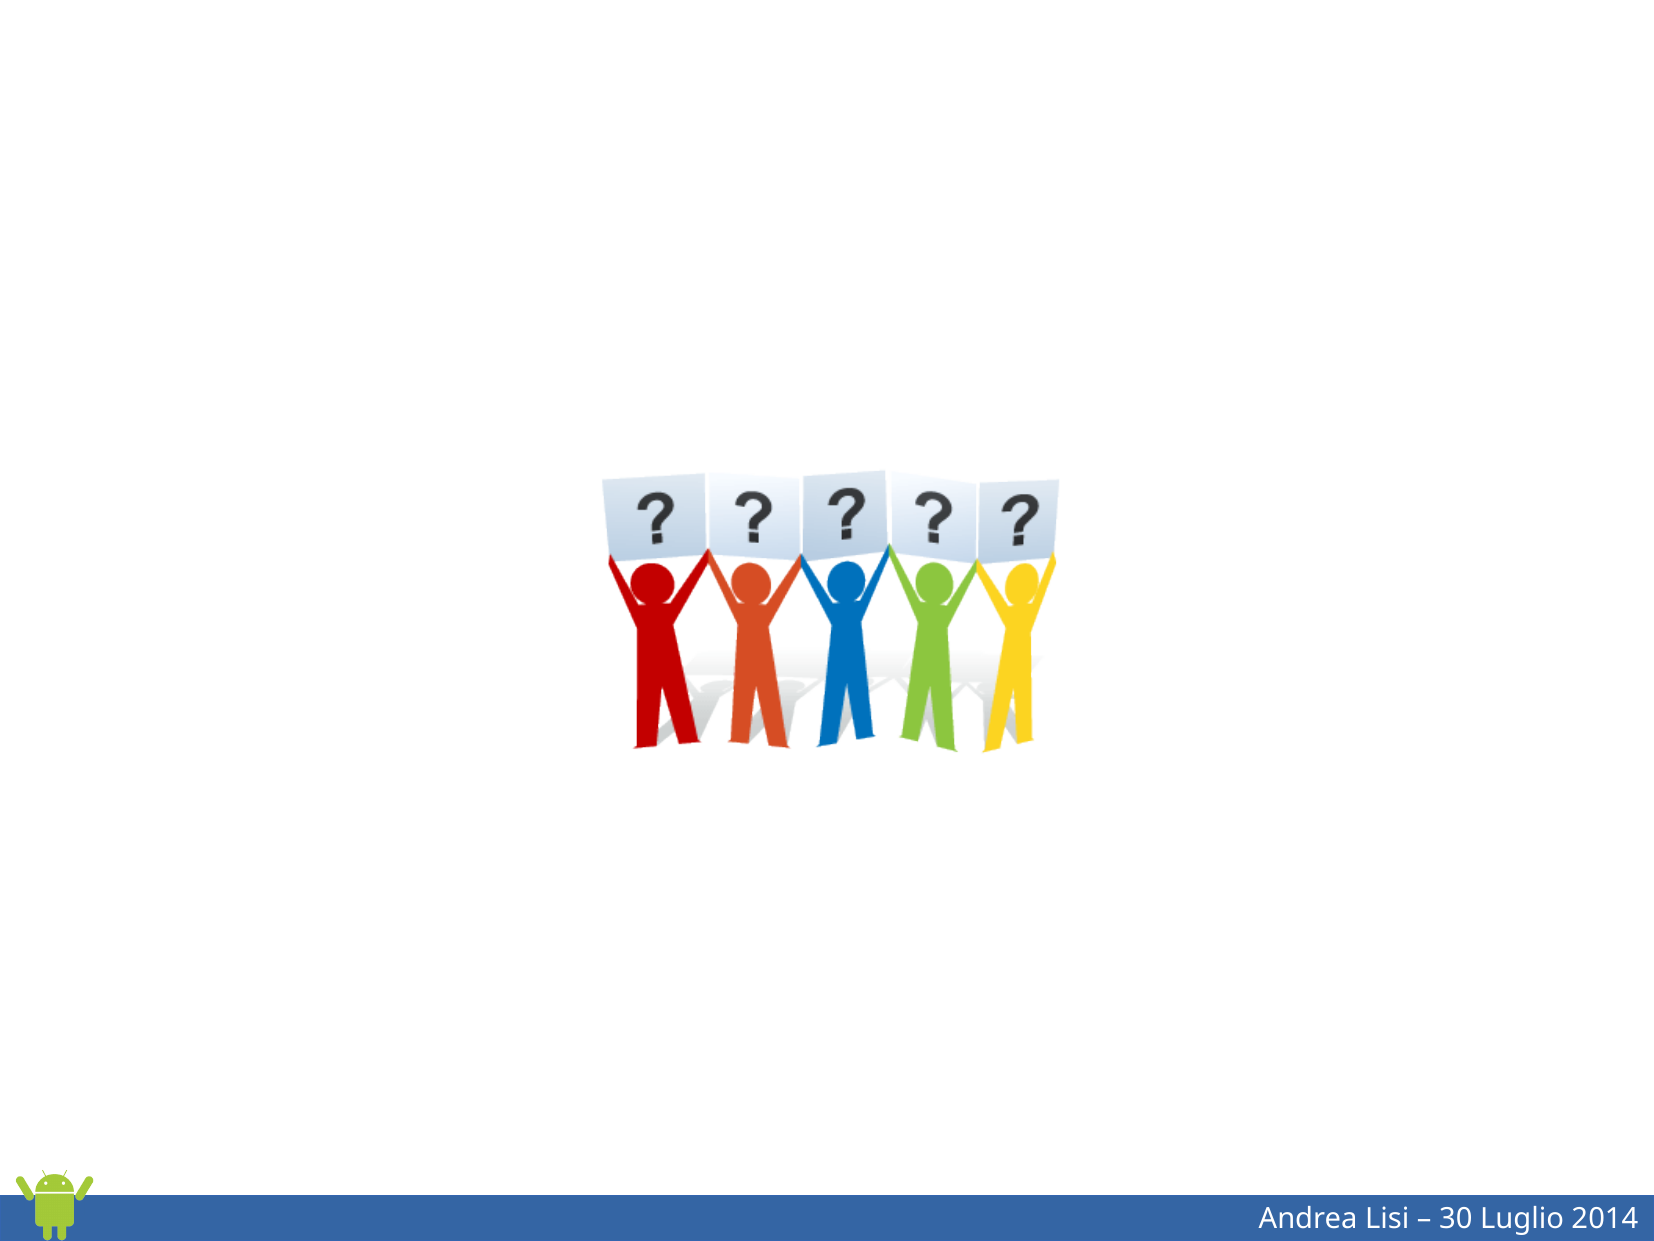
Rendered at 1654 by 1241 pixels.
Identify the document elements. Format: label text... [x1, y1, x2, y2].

picture [9, 1167, 100, 1241]
picture [596, 457, 1066, 766]
text_box Andrea Lisi – 30 Luglio 2014 [100, 1195, 1654, 1241]
